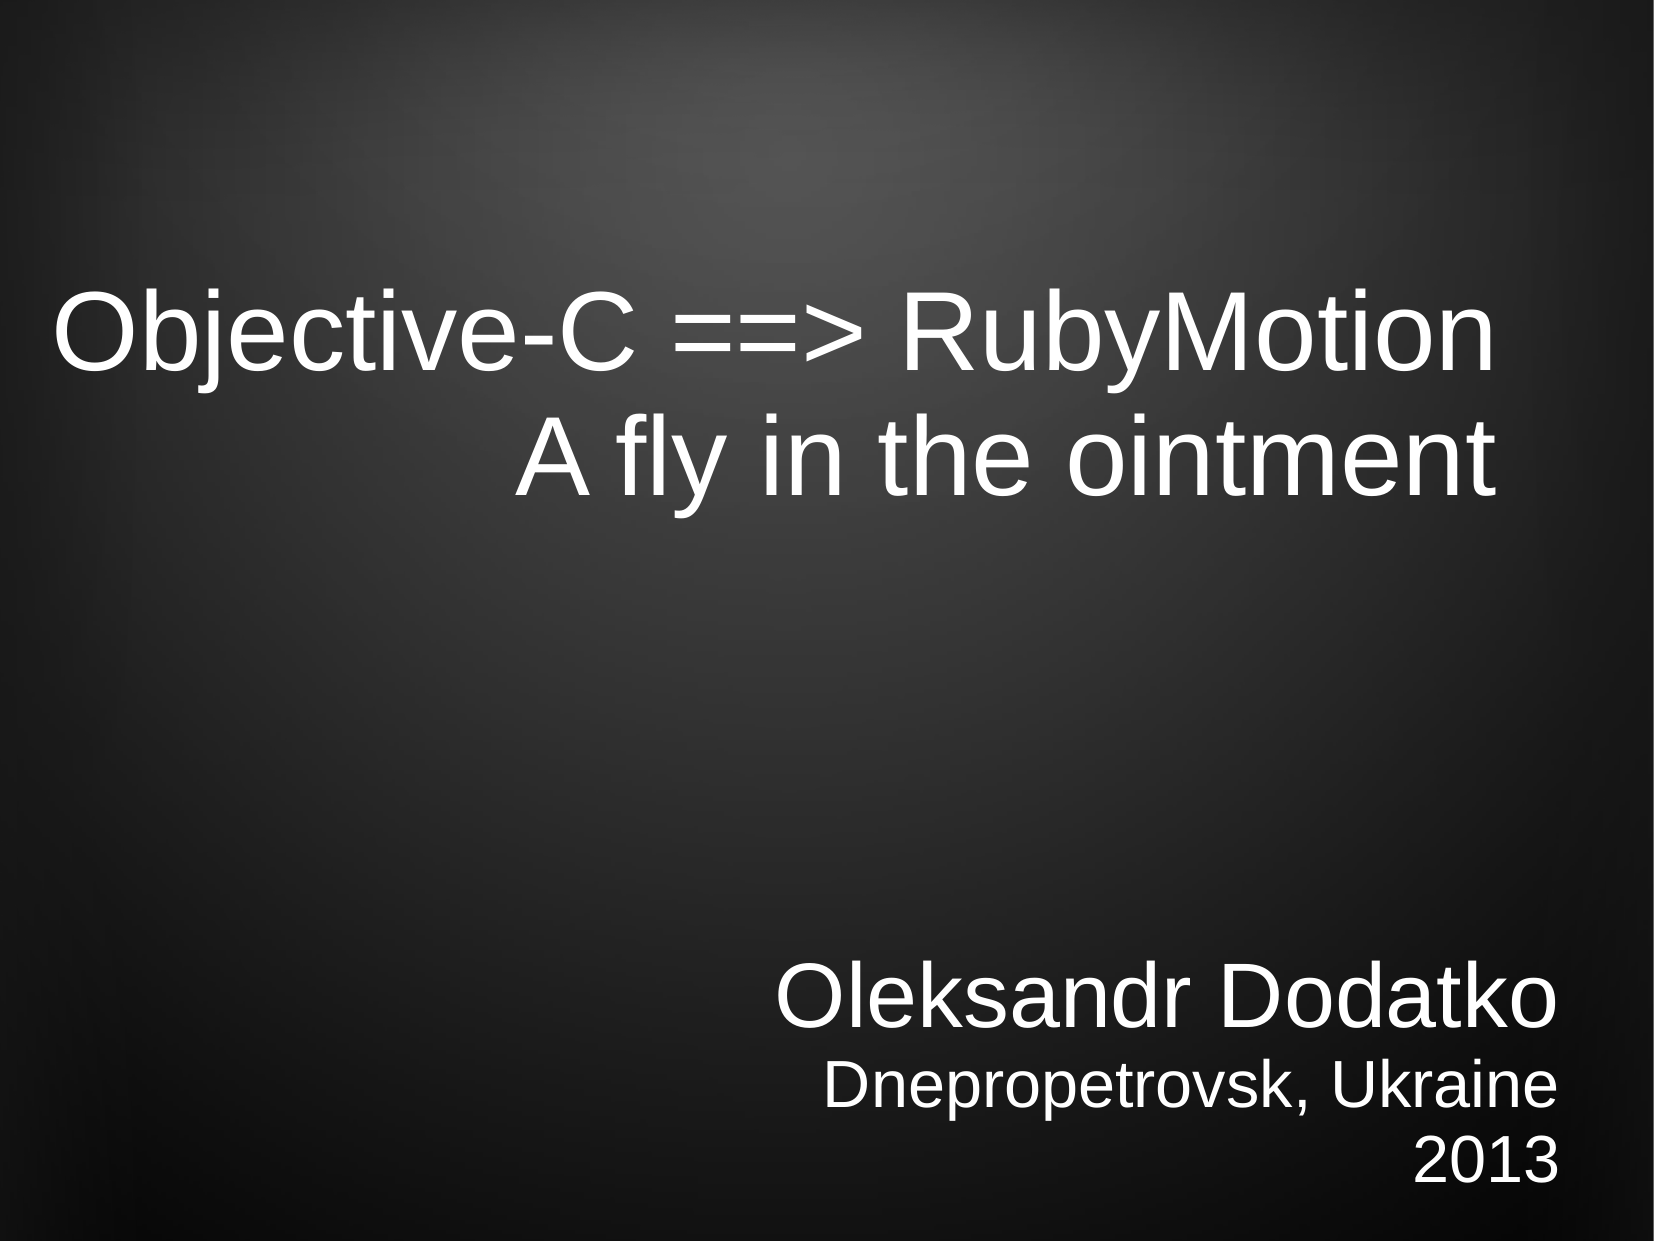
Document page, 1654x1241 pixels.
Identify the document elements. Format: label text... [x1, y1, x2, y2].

text_box Oleksandr Dodatko Dnepropetrovsk, Ukraine 2013 [47, 937, 1576, 1204]
text_box Objective-C ==> RubyMotion A fly in the ointment [36, 261, 1575, 527]
picture [0, 0, 1654, 1241]
